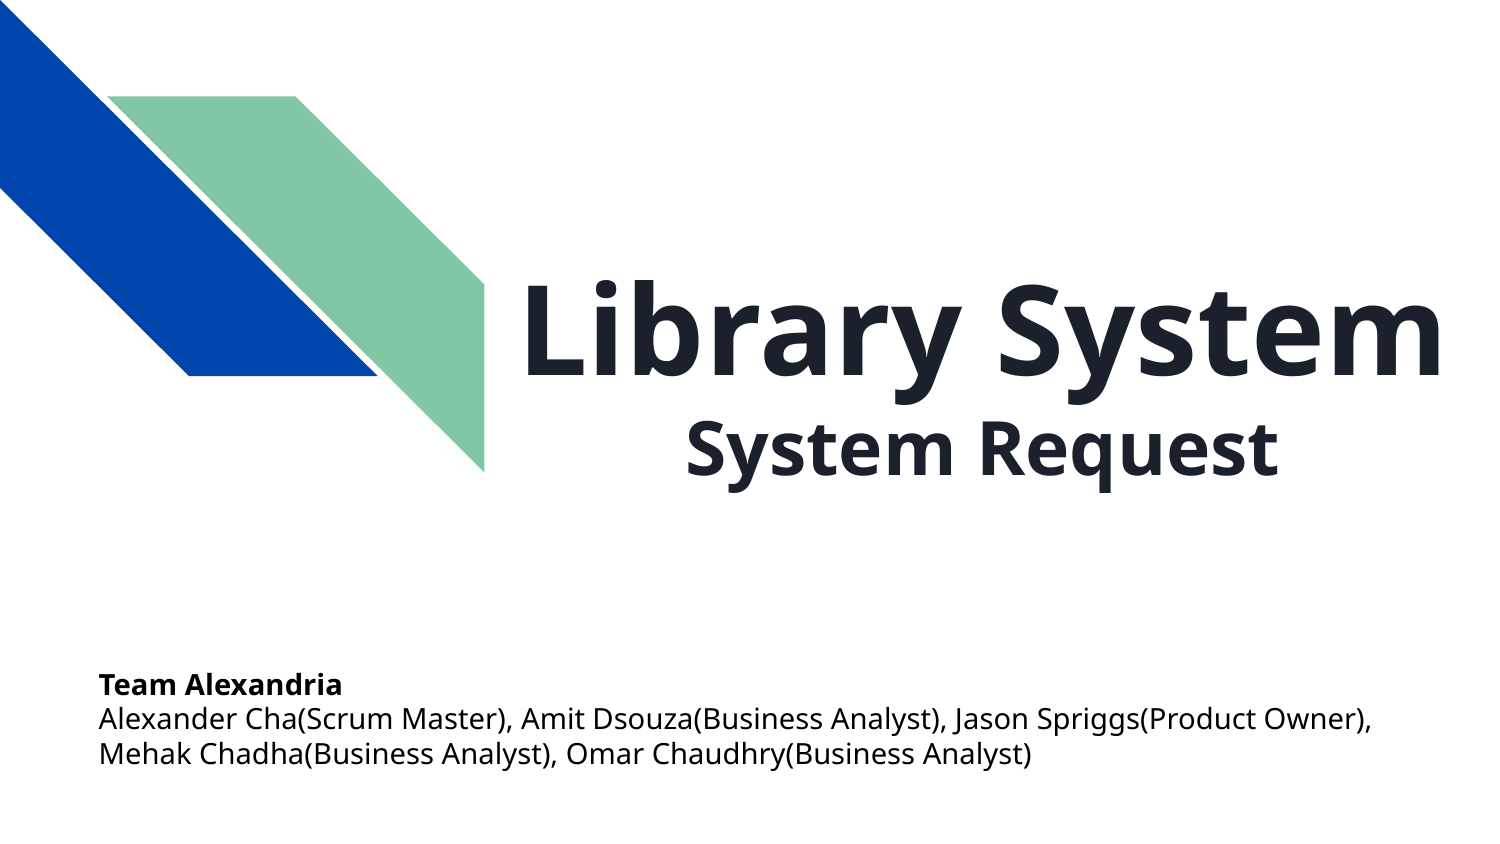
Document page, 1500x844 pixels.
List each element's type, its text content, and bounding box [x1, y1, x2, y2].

title Library System System Request [471, 235, 1495, 496]
subtitle Team Alexandria Alexander Cha(Scrum Master), Amit Dsouza(Business Analyst), Jason Spriggs(Product Owner), Mehak Chadha(Business Analyst), Omar Chaudhry(Business Analyst) [83, 650, 1417, 824]
